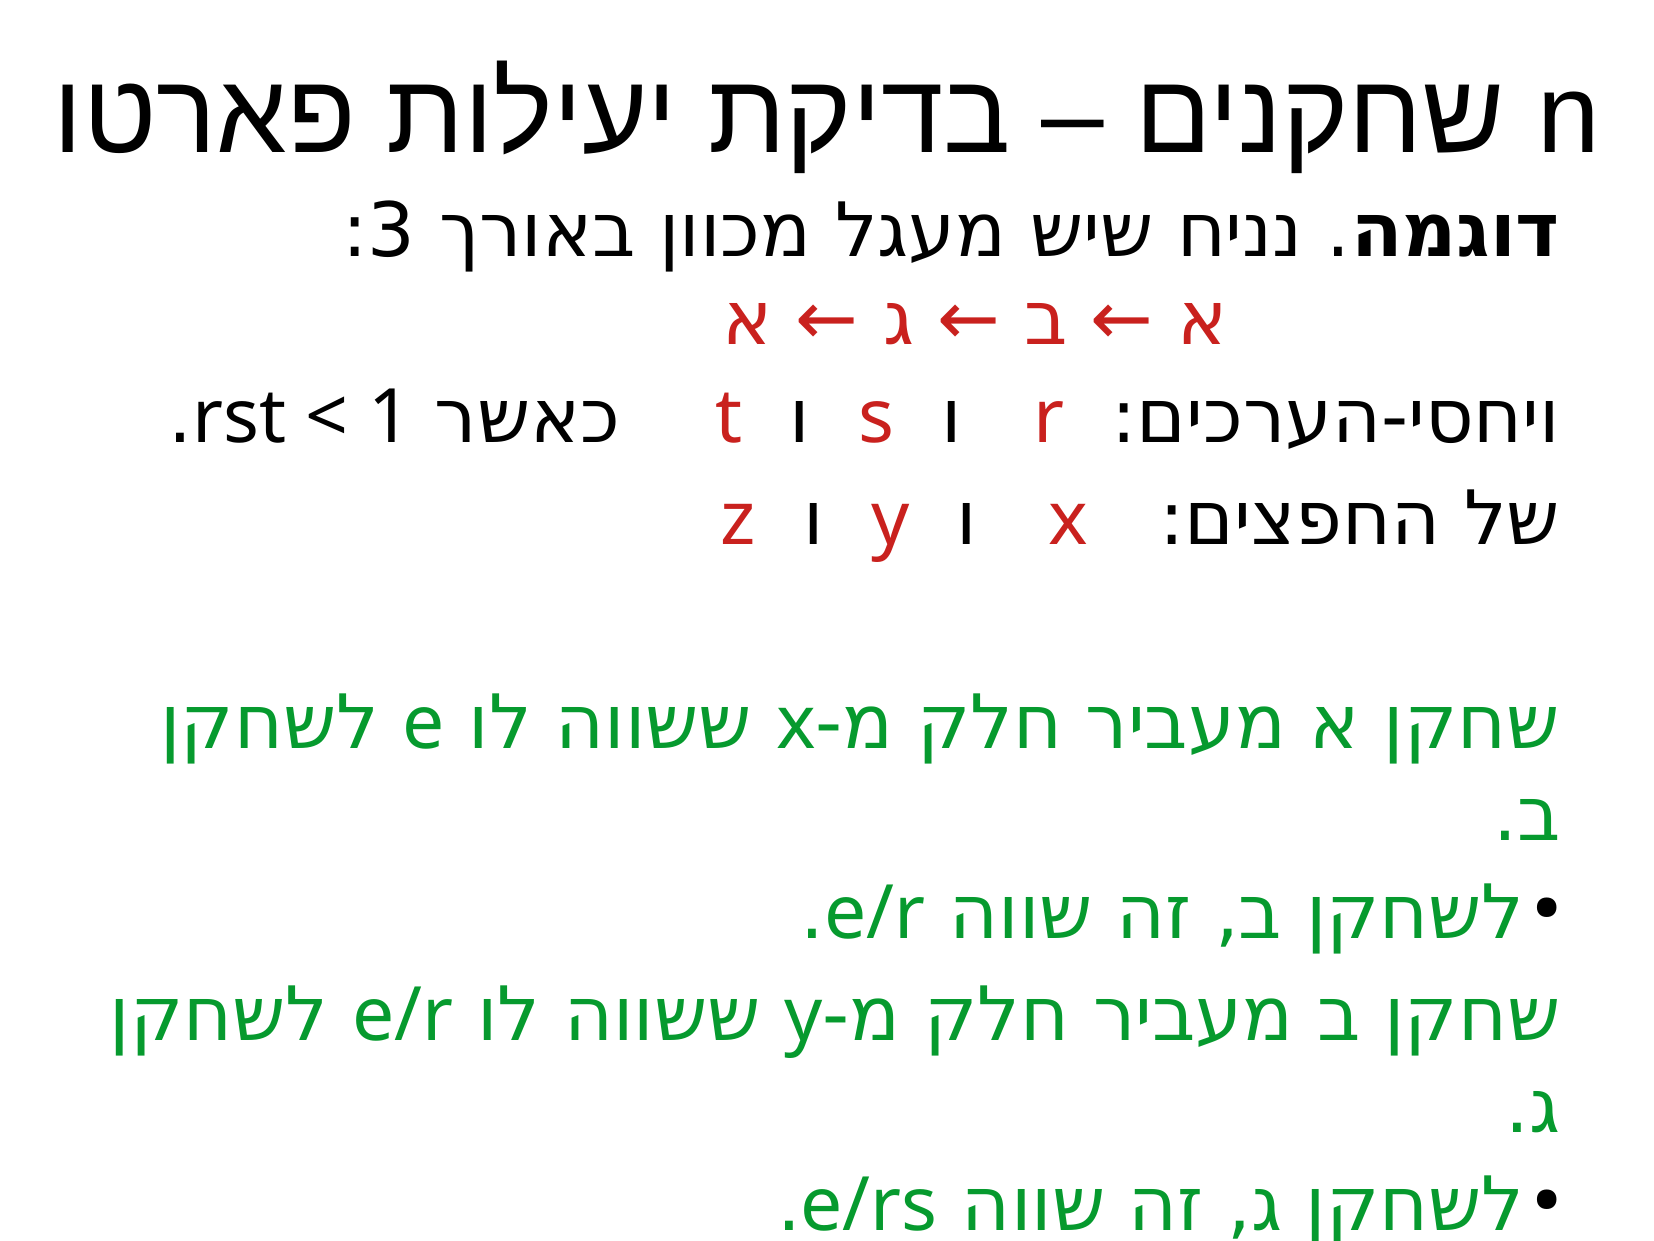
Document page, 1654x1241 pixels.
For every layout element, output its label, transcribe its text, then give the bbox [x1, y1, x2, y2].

title n שחקנים – בדיקת יעילות פארטו [0, 32, 1654, 196]
text_box דוגמה. נניח שיש מעגל מכוון באורך 3: א ← ב ← ג ← א ויחסי-הערכים: r ו s ו t כאשר rst < 1. של החפצים: x ו y ו z שחקן א מעביר חלק מ-x ששווה לו e לשחקן ב. לשחקן ב, זה שווה e/r. שחקן ב מעביר חלק מ-y ששווה לו e/r לשחקן ג. לשחקן ג, זה שווה e/rs. שחקן ג מעביר חלק מ-z ששווה לו e/rs ל-א לשחקן א, זה שווה e/rst > e. א הרויח והשאר לא הפסידו – שיפור פארטו! [60, 180, 1576, 1188]
